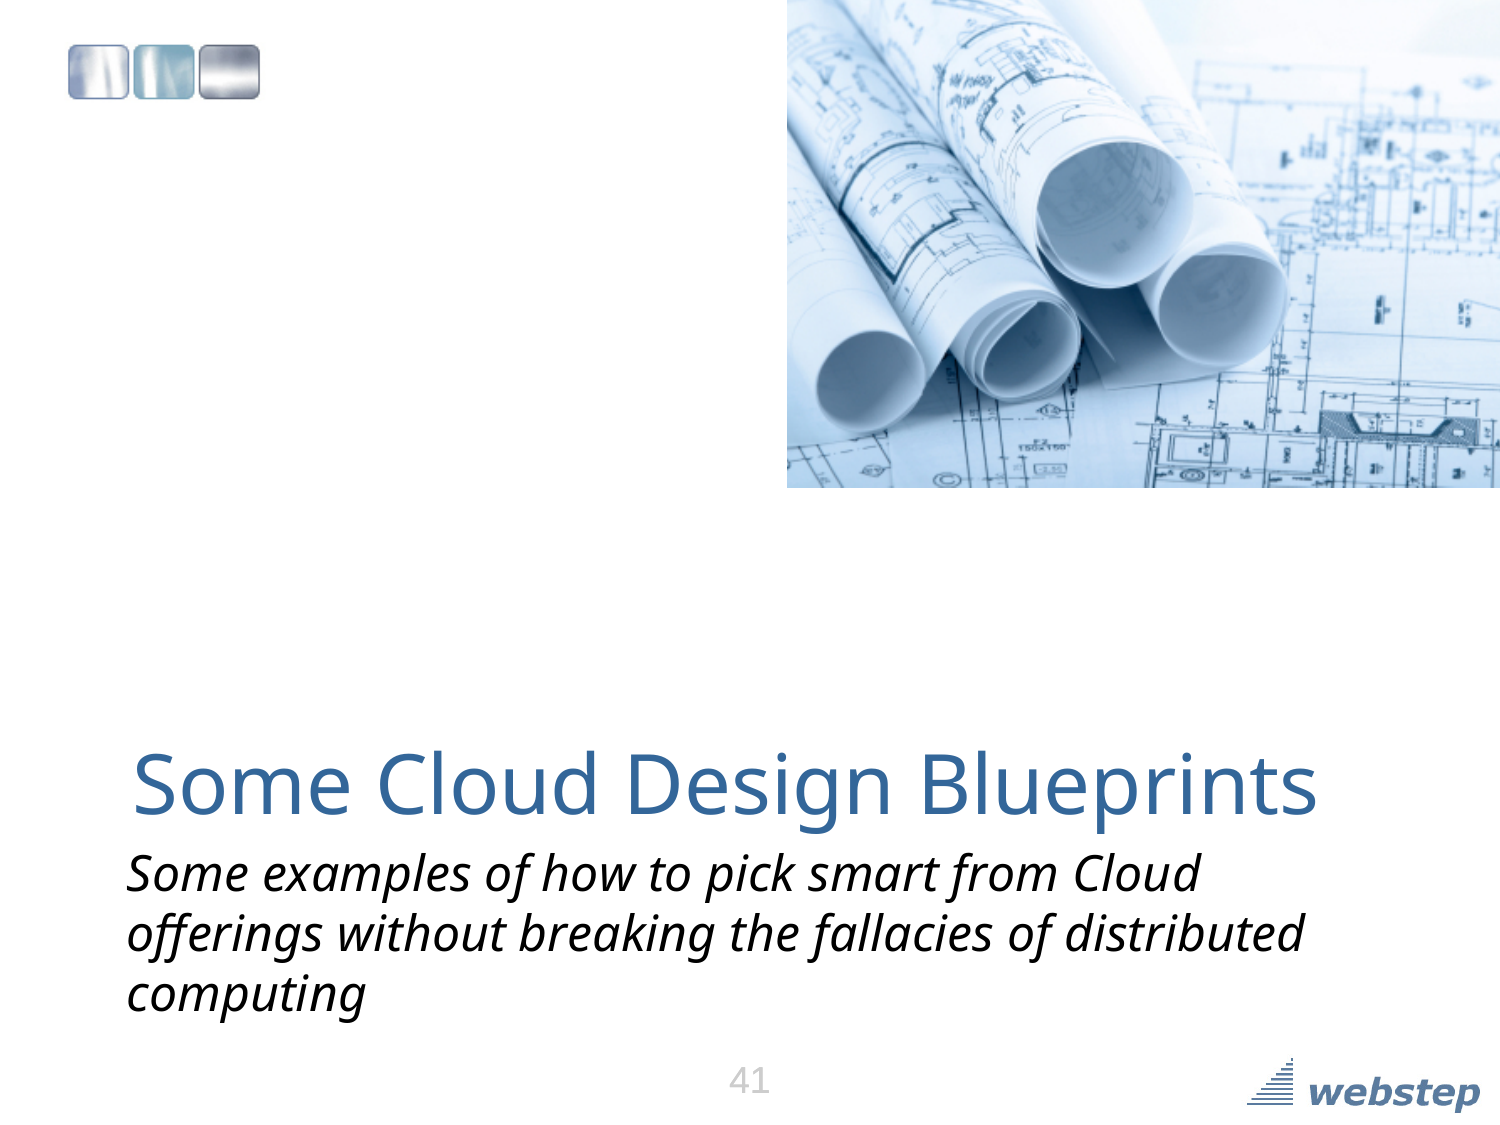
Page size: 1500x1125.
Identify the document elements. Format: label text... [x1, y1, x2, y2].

picture [787, 0, 1500, 488]
picture [64, 42, 266, 104]
picture [1394, 1047, 1495, 1118]
text_box <number> [719, 1047, 781, 1107]
text_box Some Cloud Design Blueprints Some examples of how to pick smart from Cloud offerings without breaking the fallacies of distributed computing [118, 722, 1394, 1125]
